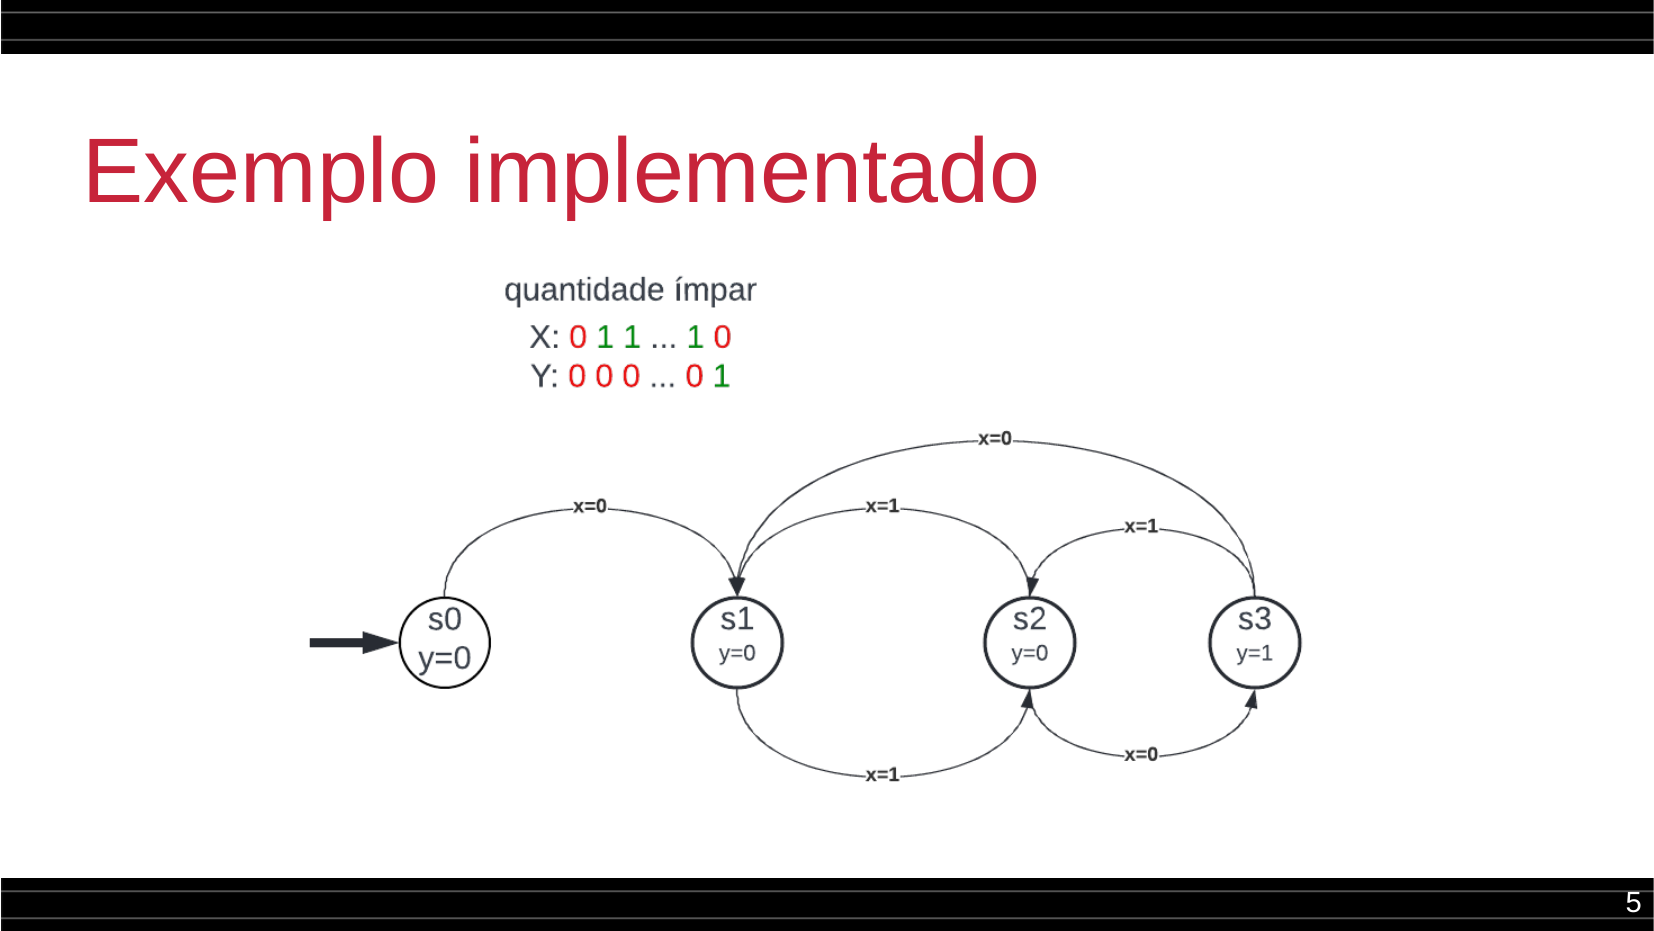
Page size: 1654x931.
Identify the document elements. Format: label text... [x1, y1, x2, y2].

picture [1, 878, 1654, 931]
title Exemplo implementado [82, 92, 1571, 249]
picture [248, 223, 1381, 851]
picture [1, 0, 1654, 54]
